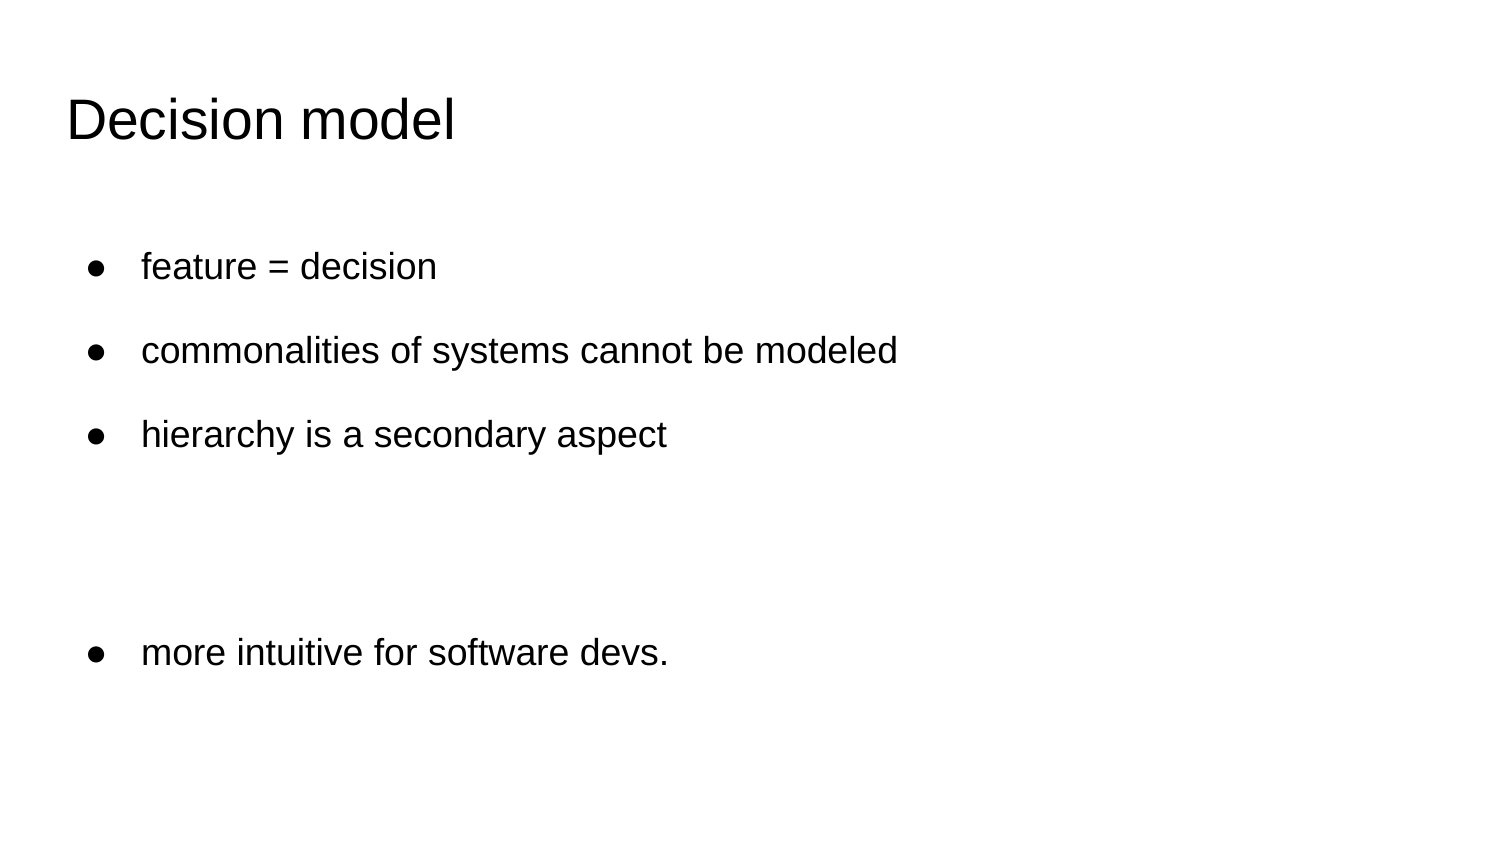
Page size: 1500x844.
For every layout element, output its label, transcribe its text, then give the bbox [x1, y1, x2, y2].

title Decision model [51, 72, 1449, 167]
list feature = decision commonalities of systems cannot be modeled hierarchy is a secondary aspect more intuitive for software devs. [51, 189, 1449, 750]
